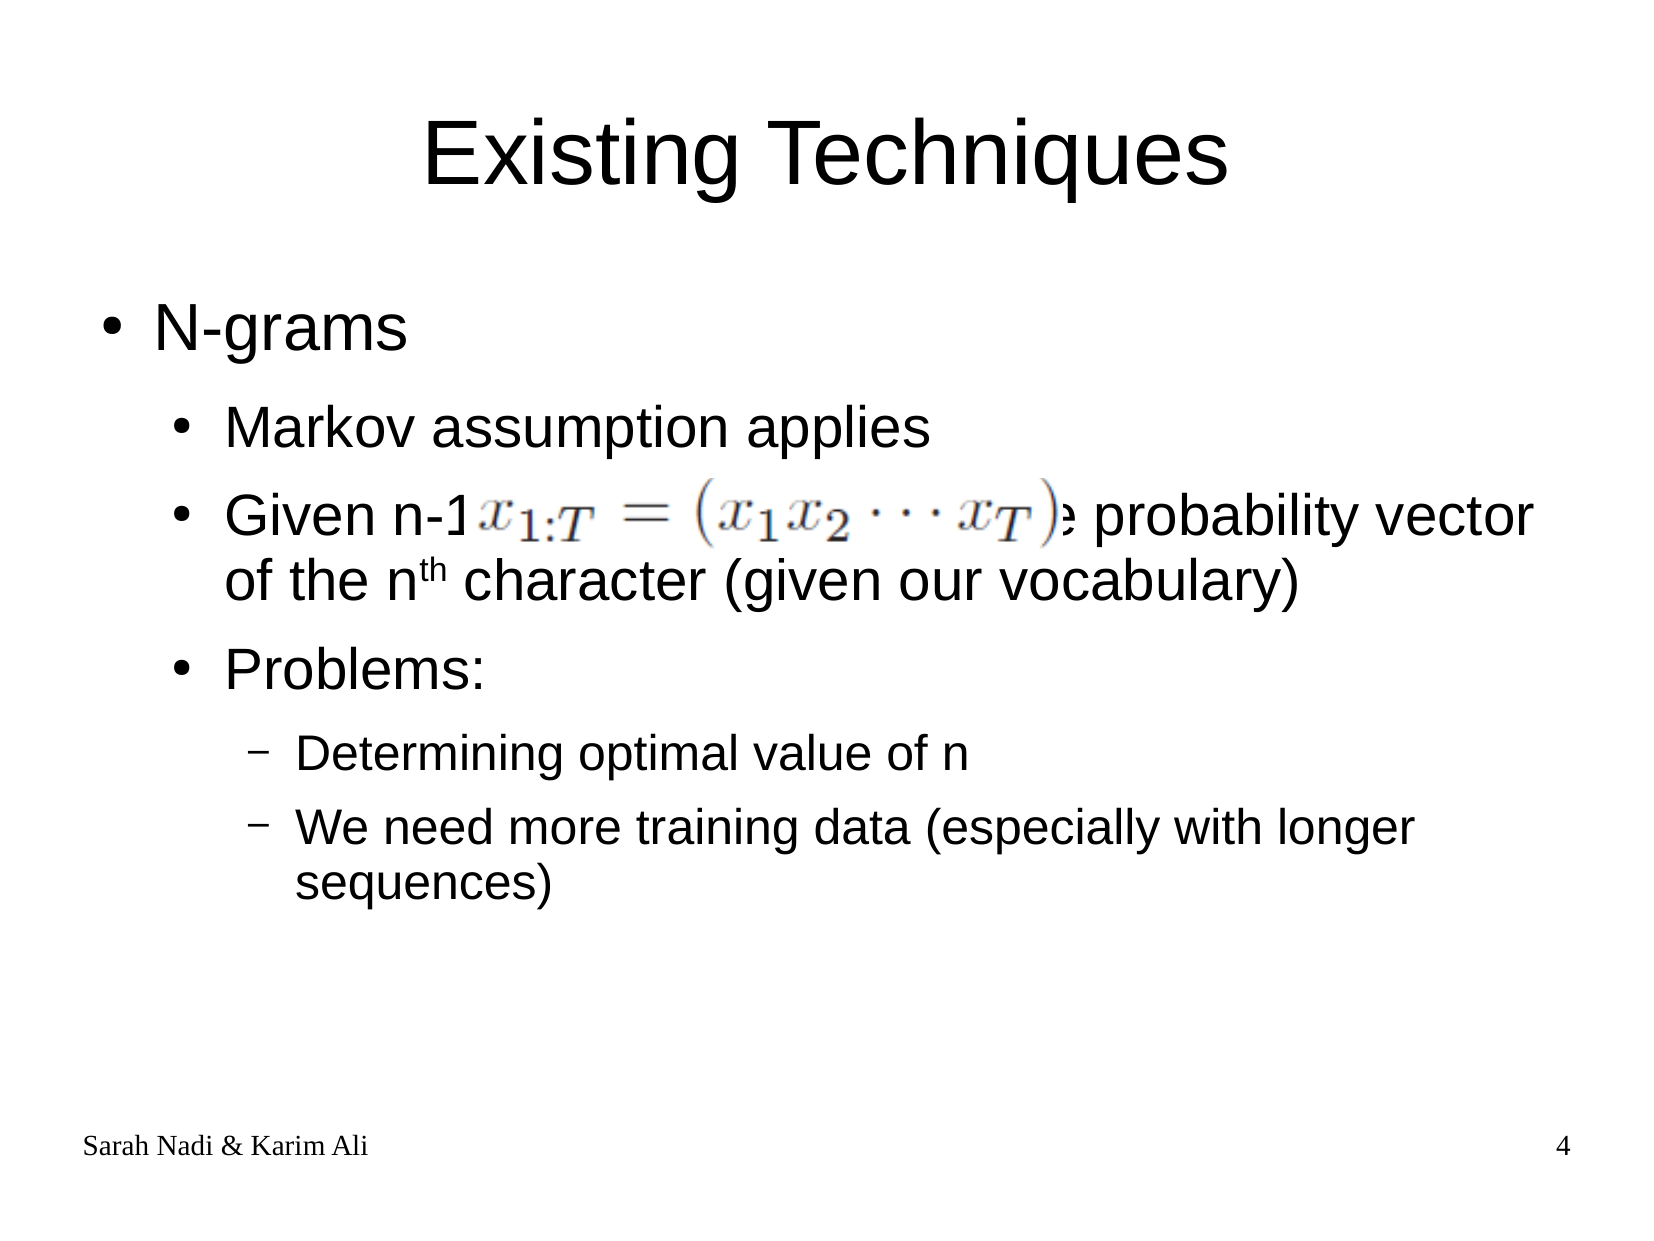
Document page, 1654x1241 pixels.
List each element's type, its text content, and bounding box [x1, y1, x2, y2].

list N-grams Markov assumption applies Given n-1 characters, what is the probability vector of the nth character (given our vocabulary) Problems: Determining optimal value of n We need more training data (especially with longer sequences) [82, 290, 1571, 1109]
title Existing Techniques [82, 49, 1571, 257]
picture [464, 478, 1063, 558]
